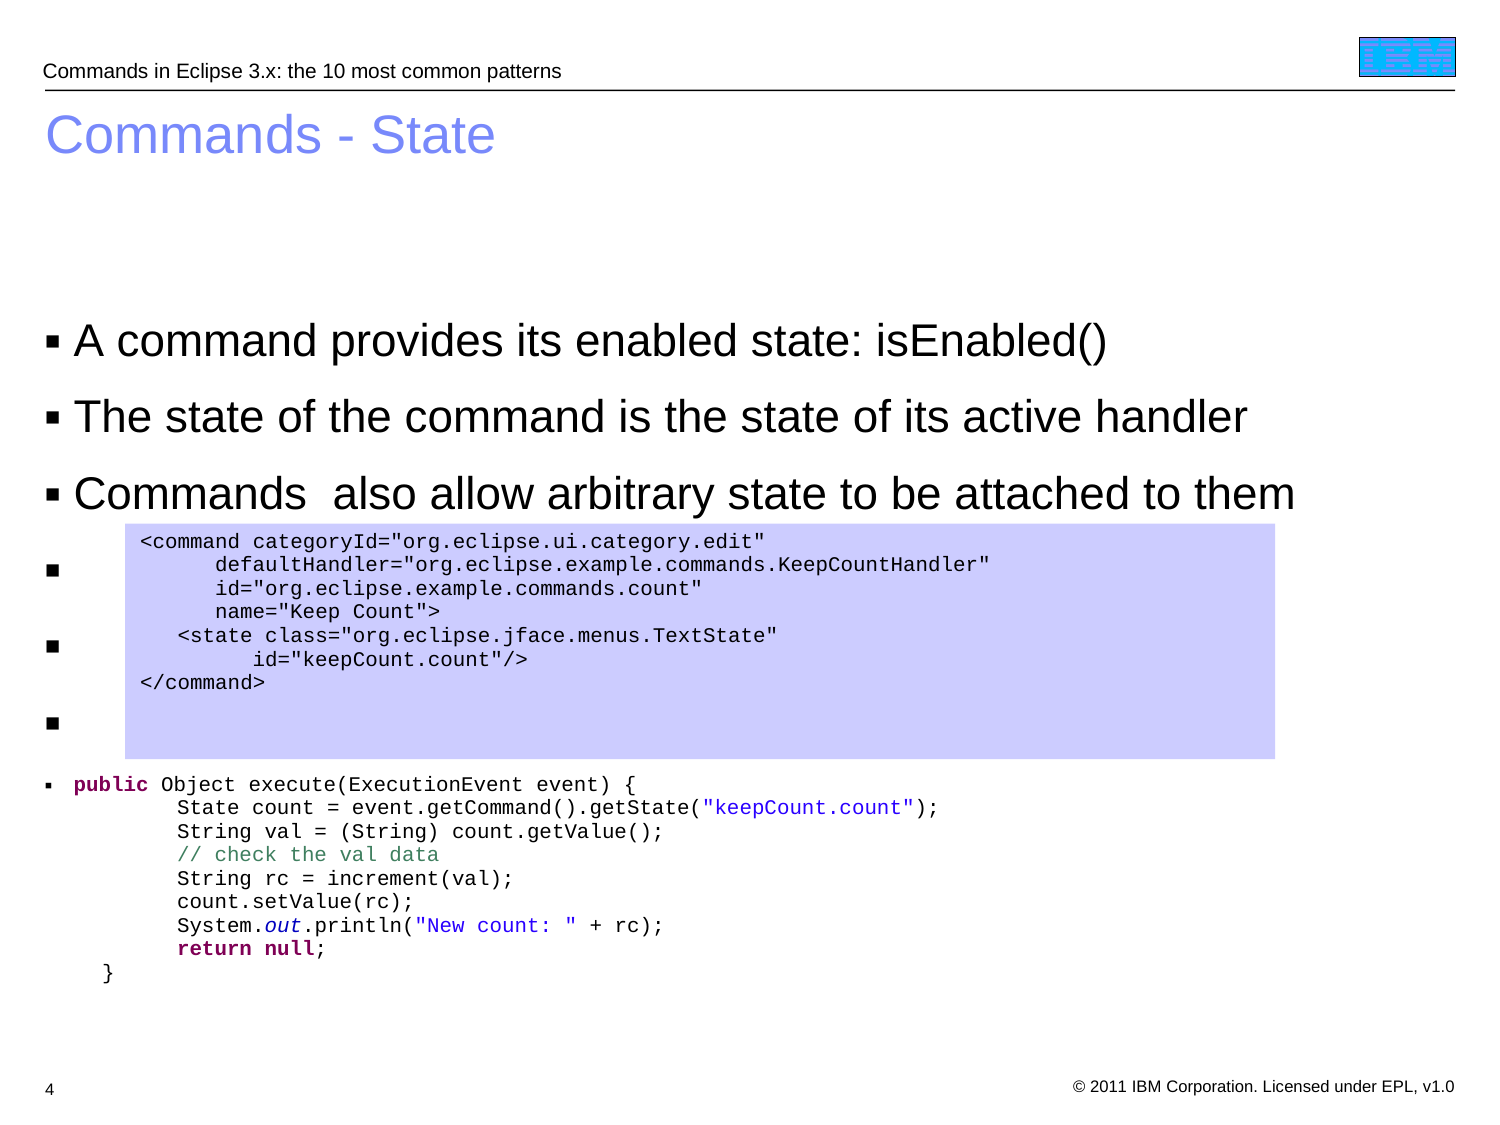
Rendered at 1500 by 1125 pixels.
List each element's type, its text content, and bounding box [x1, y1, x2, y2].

text_box <command categoryId="org.eclipse.ui.category.edit" defaultHandler="org.eclipse.example.commands.KeepCountHandler" id="org.eclipse.example.commands.count" name="Keep Count"> <state class="org.eclipse.jface.menus.TextState" id="keepCount.count"/> </command> [125, 523, 1276, 760]
text_box Commands in Eclipse 3.x: the 10 most common patterns [27, 37, 1312, 83]
title Commands - State [30, 97, 1456, 218]
list A command provides its enabled state: isEnabled() The state of the command is the state of its active handler Commands also allow arbitrary state to be attached to them public Object execute(ExecutionEvent event) { State count = event.getCommand().getState("keepCount.count"); String val = (String) count.getValue(); // check the val data String rc = increment(val); count.setValue(rc); System.out.println("New count: " + rc); return null; } [30, 307, 1456, 1058]
